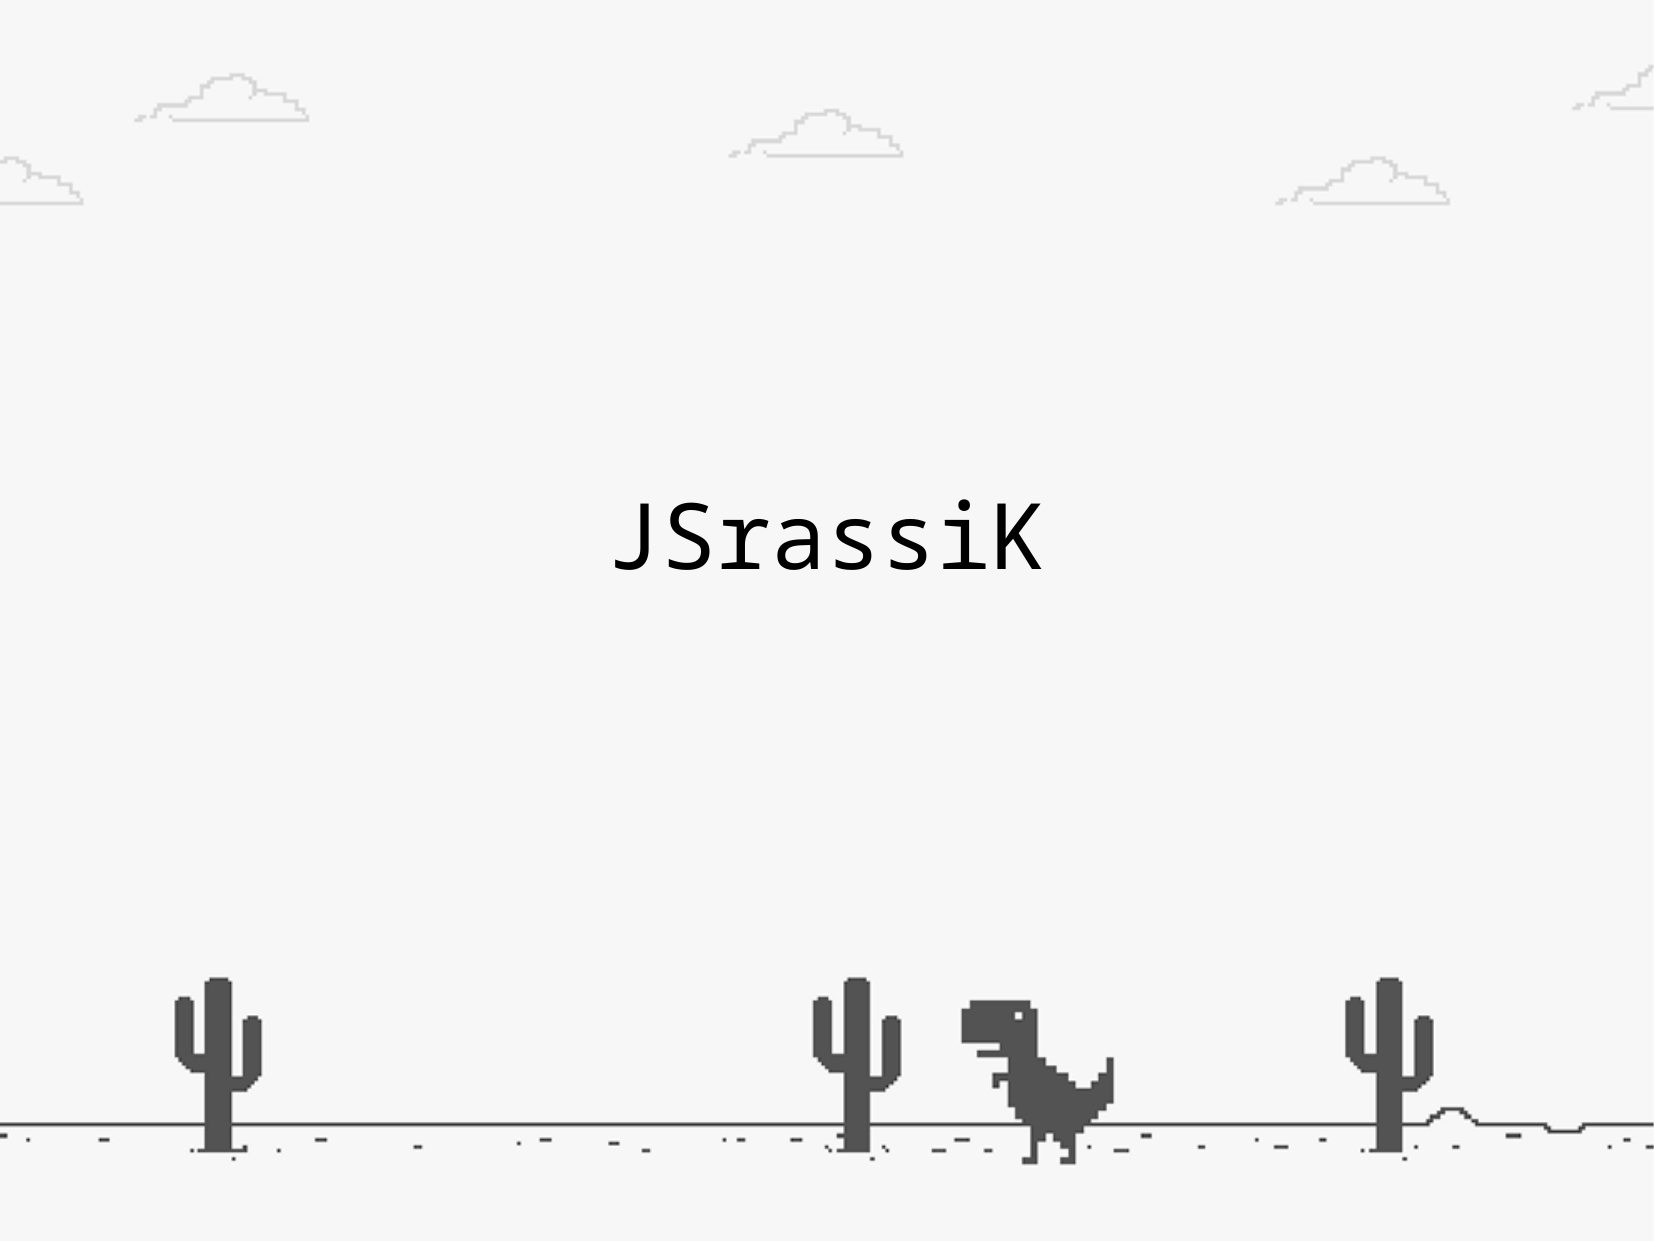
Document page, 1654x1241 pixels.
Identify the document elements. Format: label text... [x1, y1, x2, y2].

title JSrassiK [82, 430, 1571, 638]
picture [0, 0, 1654, 1241]
